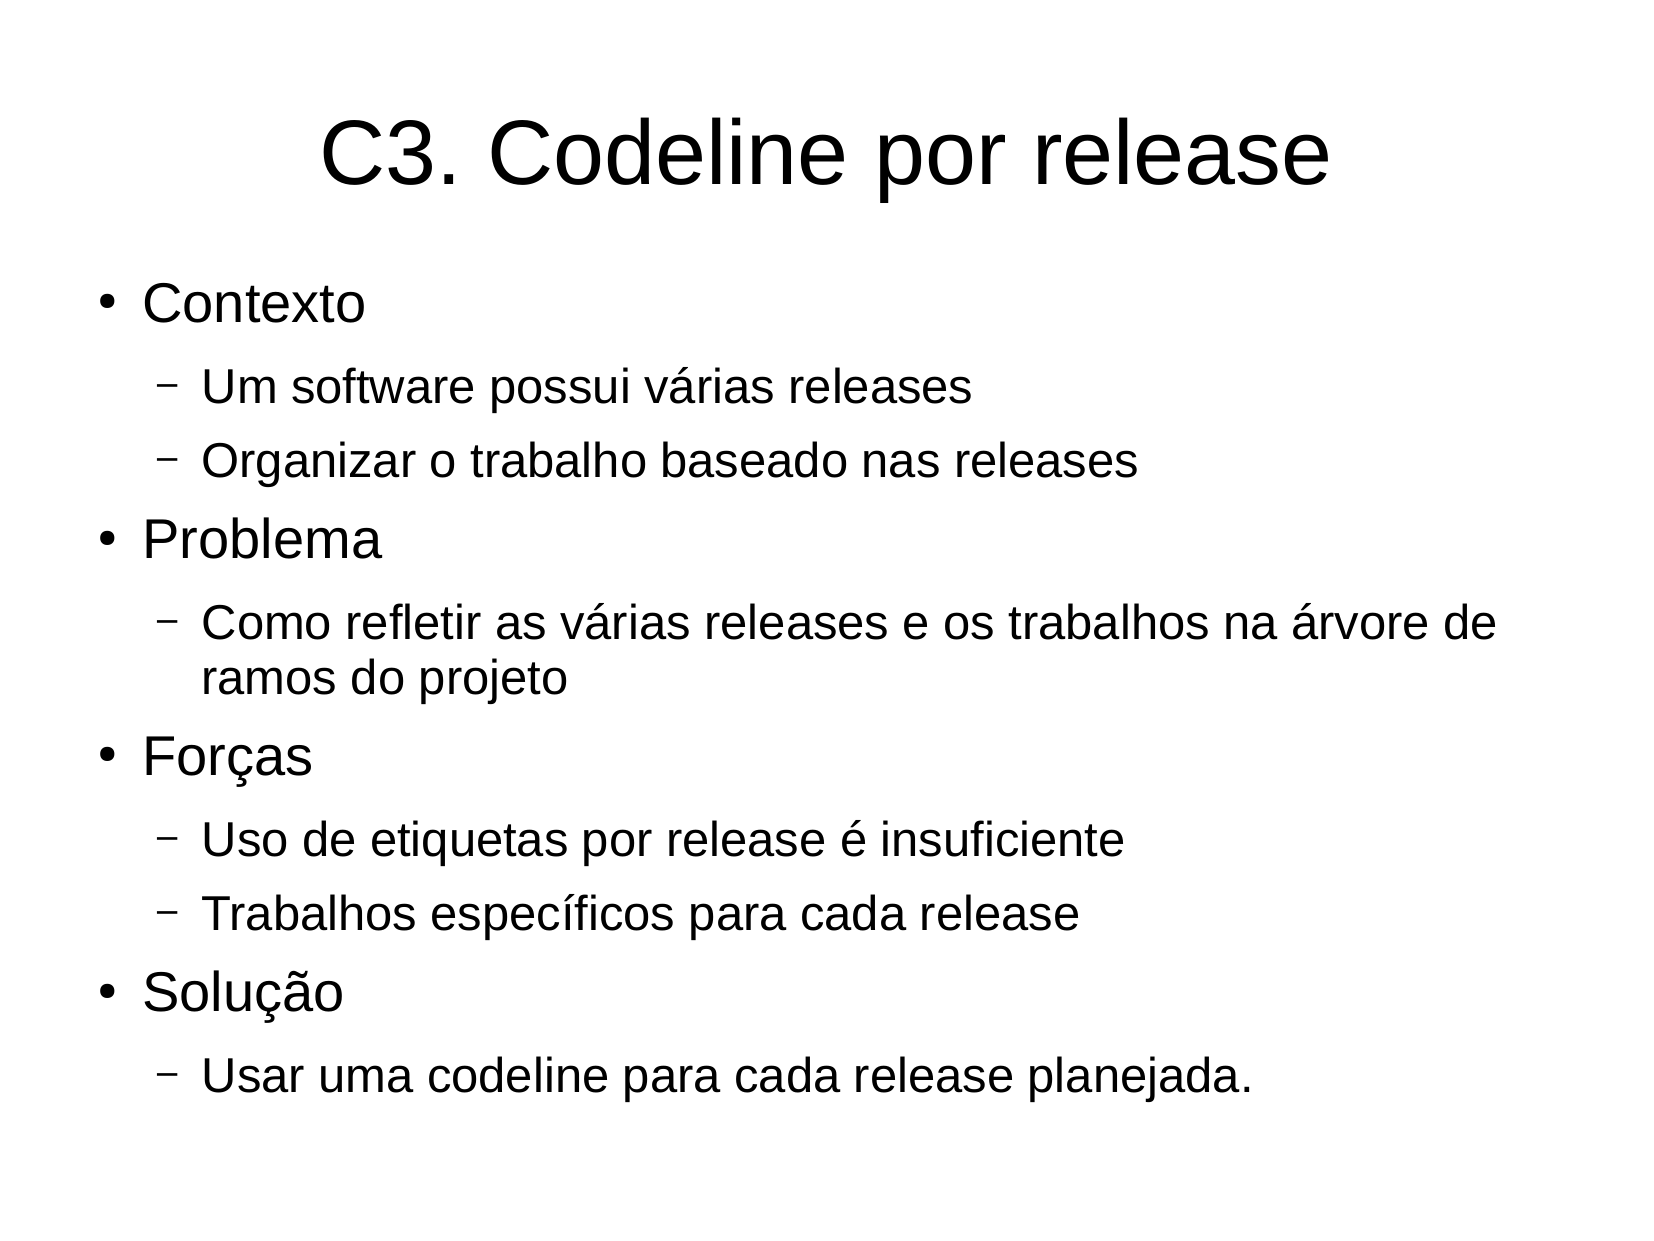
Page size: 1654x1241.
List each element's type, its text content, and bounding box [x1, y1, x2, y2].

title C3. Codeline por release [82, 49, 1571, 257]
list Contexto Um software possui várias releases Organizar o trabalho baseado nas releases Problema Como refletir as várias releases e os trabalhos na árvore de ramos do projeto Forças Uso de etiquetas por release é insuficiente Trabalhos específicos para cada release Solução Usar uma codeline para cada release planejada. [82, 271, 1571, 1111]
